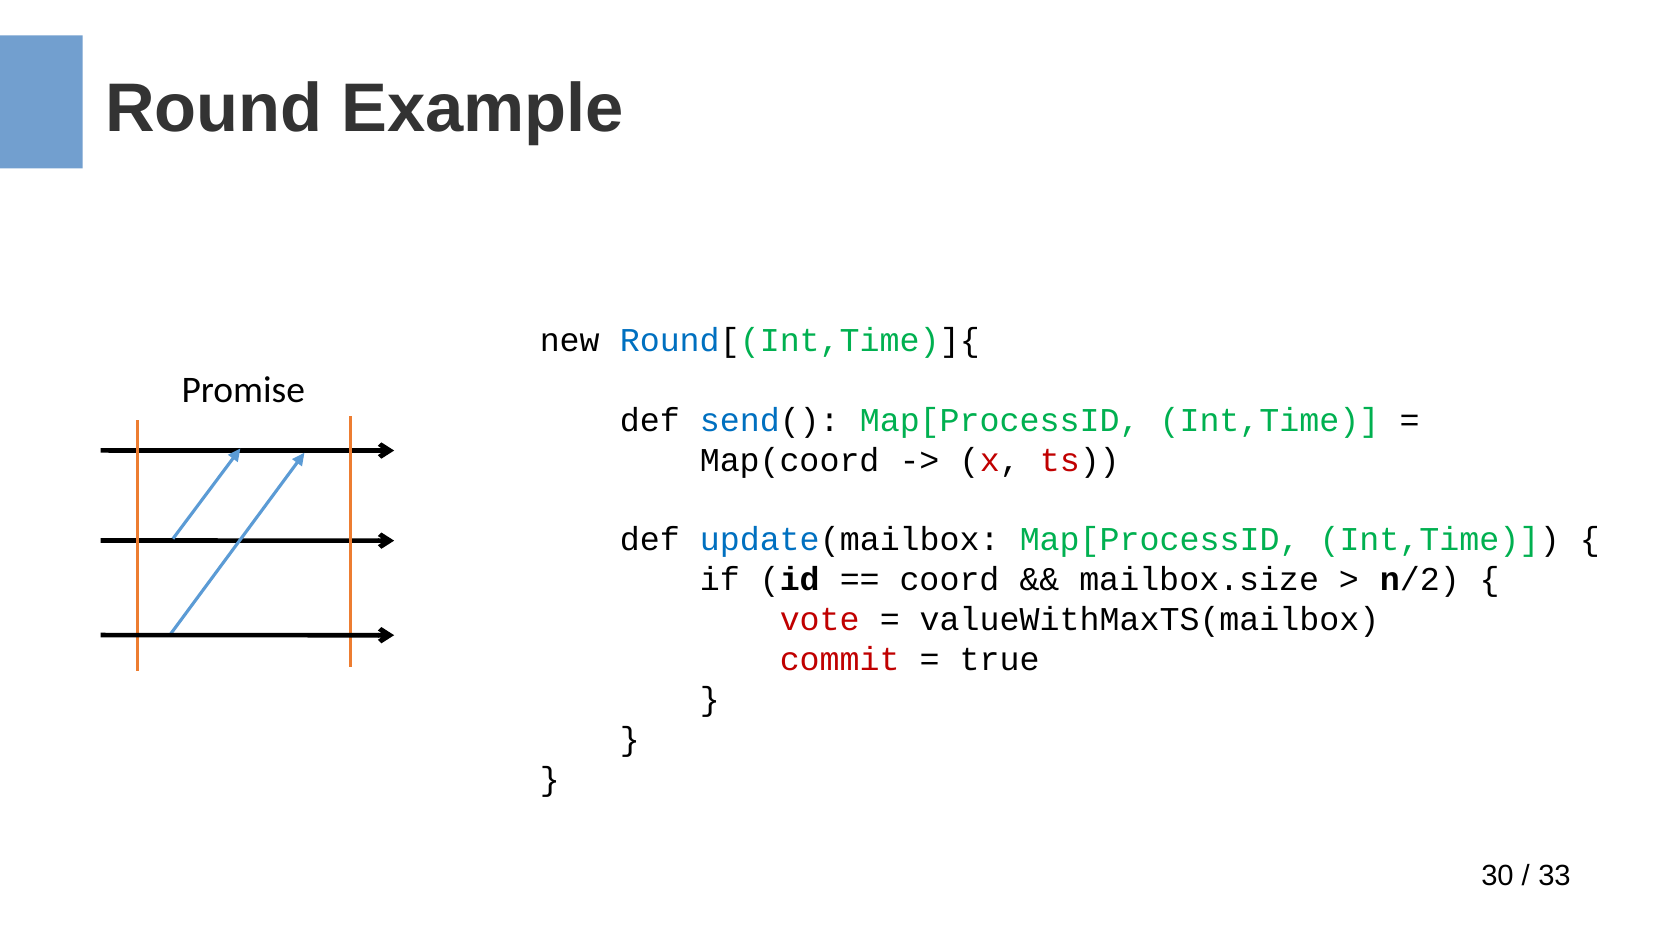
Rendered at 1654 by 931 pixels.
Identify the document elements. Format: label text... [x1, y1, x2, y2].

text_box new Round[(Int,Time)]{ def send(): Map[ProcessID, (Int,Time)] = Map(coord -> (x, ts)) def update(mailbox: Map[ProcessID, (Int,Time)]) { if (id == coord && mailbox.size > n/2) { vote = valueWithMaxTS(mailbox) commit = true } } } [525, 310, 1621, 805]
text_box Promise [166, 357, 321, 418]
title Round Example [105, 30, 1594, 186]
